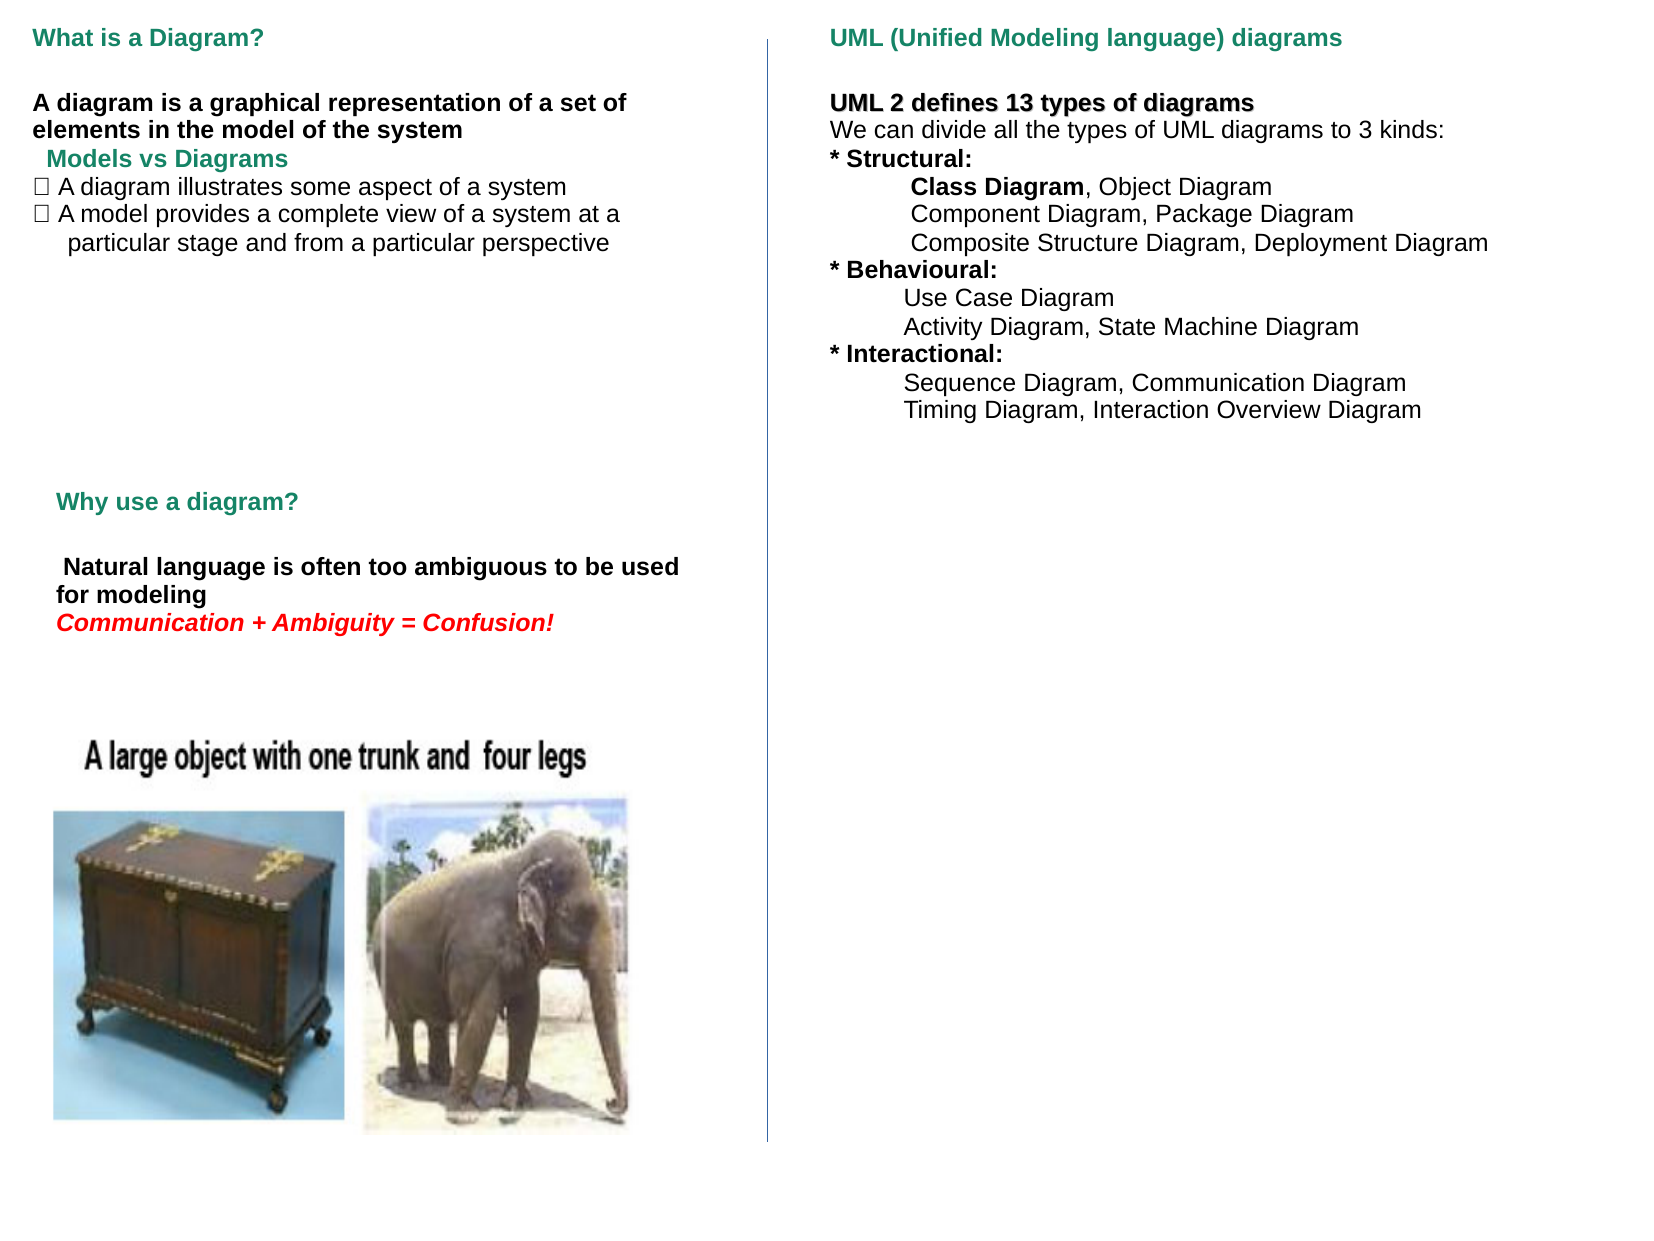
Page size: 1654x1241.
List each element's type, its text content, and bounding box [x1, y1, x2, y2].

picture [41, 724, 639, 1135]
text_box UML (Unified Modeling language) diagrams UML 2 defines 13 types of diagrams We can divide all the types of UML diagrams to 3 kinds: * Structural: Class Diagram, Object Diagram Component Diagram, Package Diagram Composite Structure Diagram, Deployment Diagram * Behavioural: Use Case Diagram Activity Diagram, State Machine Diagram * Interactional: Sequence Diagram, Communication Diagram Timing Diagram, Interaction Overview Diagram [814, 15, 1601, 615]
text_box What is a Diagram? A diagram is a graphical representation of a set of elements in the model of the system Models vs Diagrams  A diagram illustrates some aspect of a system  A model provides a complete view of a system at a particular stage and from a particular perspective [17, 15, 804, 402]
text_box Why use a diagram? Natural language is often too ambiguous to be used for modeling Communication + Ambiguity = Confusion! [41, 480, 709, 1142]
